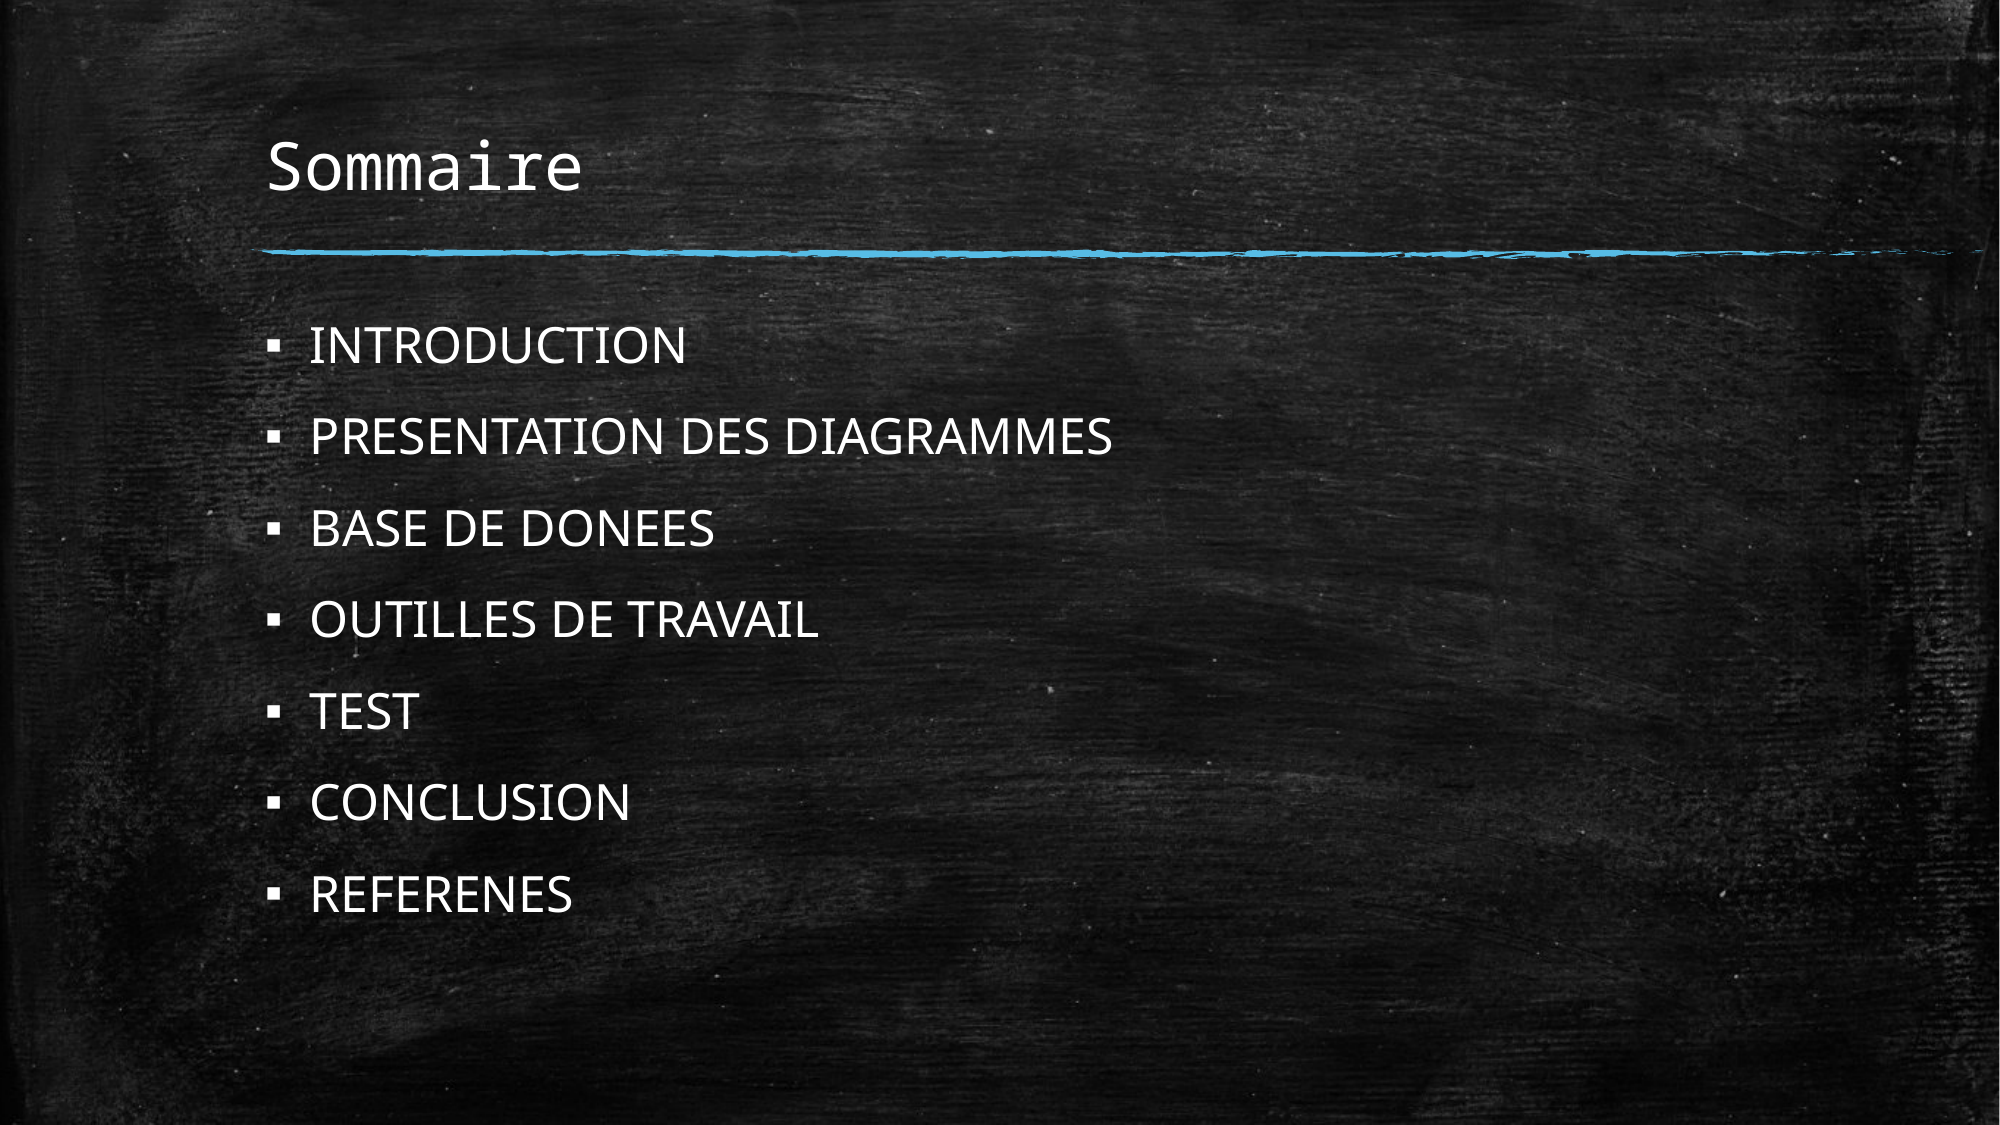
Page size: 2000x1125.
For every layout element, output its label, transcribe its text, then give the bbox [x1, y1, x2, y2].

title Sommaire [249, 45, 1750, 213]
list INTRODUCTION PRESENTATION DES DIAGRAMMES BASE DE DONEES OUTILLES DE TRAVAIL TEST CONCLUSION REFERENES [249, 312, 1750, 1013]
